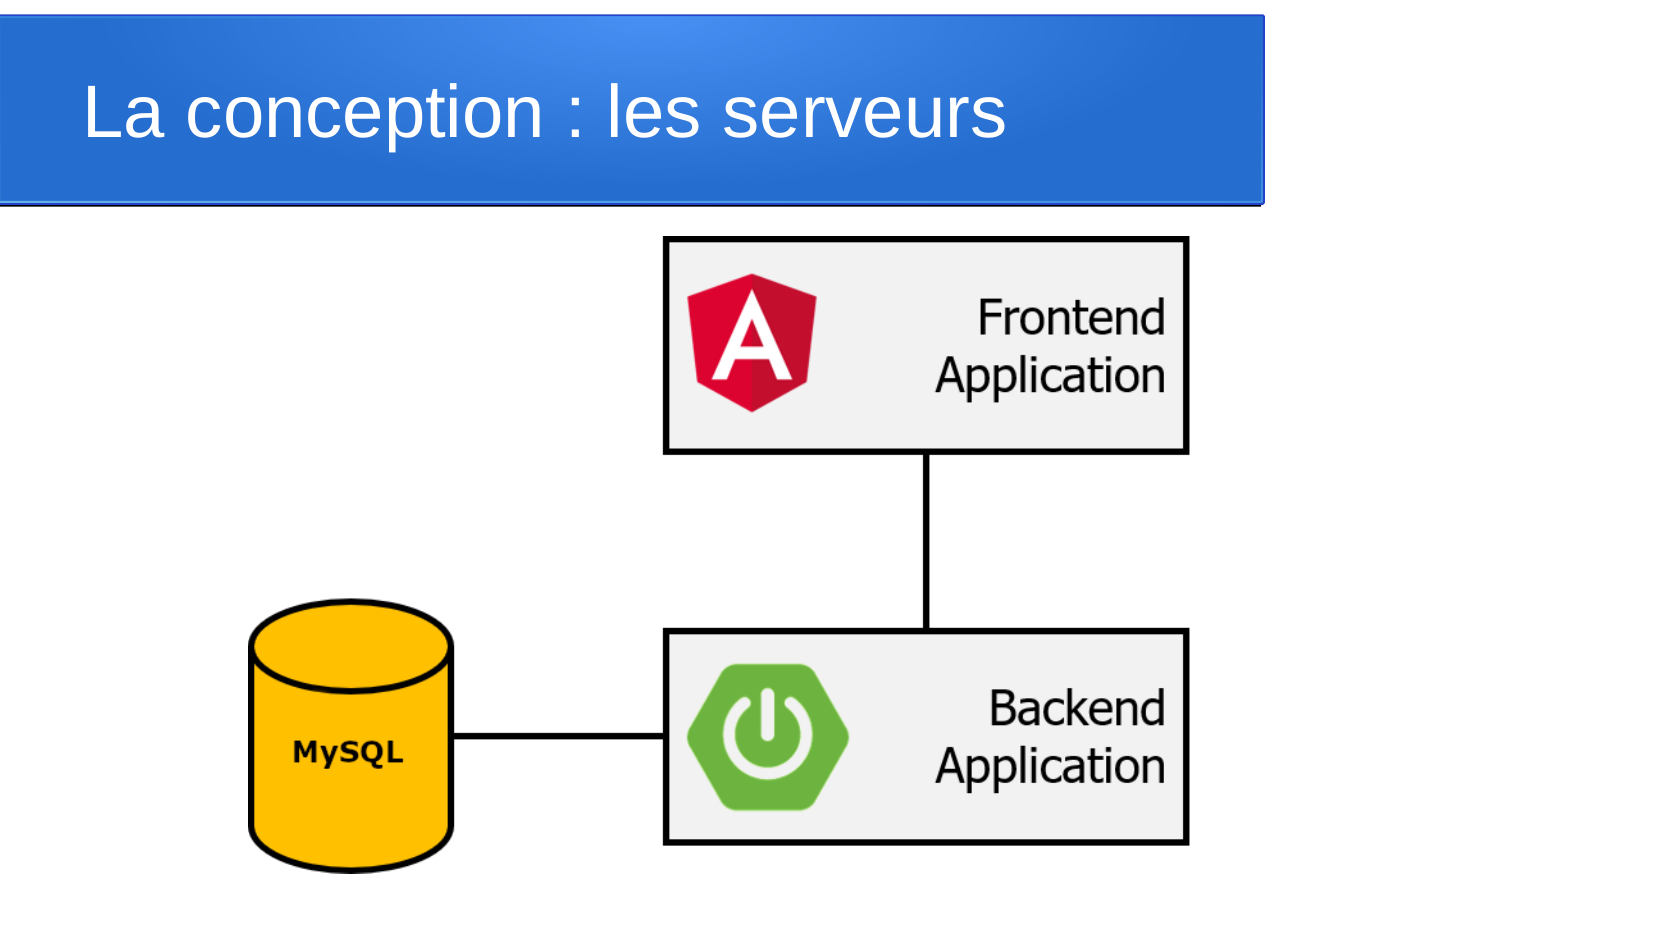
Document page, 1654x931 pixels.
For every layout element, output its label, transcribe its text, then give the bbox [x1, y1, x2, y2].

picture [248, 236, 1196, 875]
title La conception : les serveurs [82, 35, 1235, 189]
